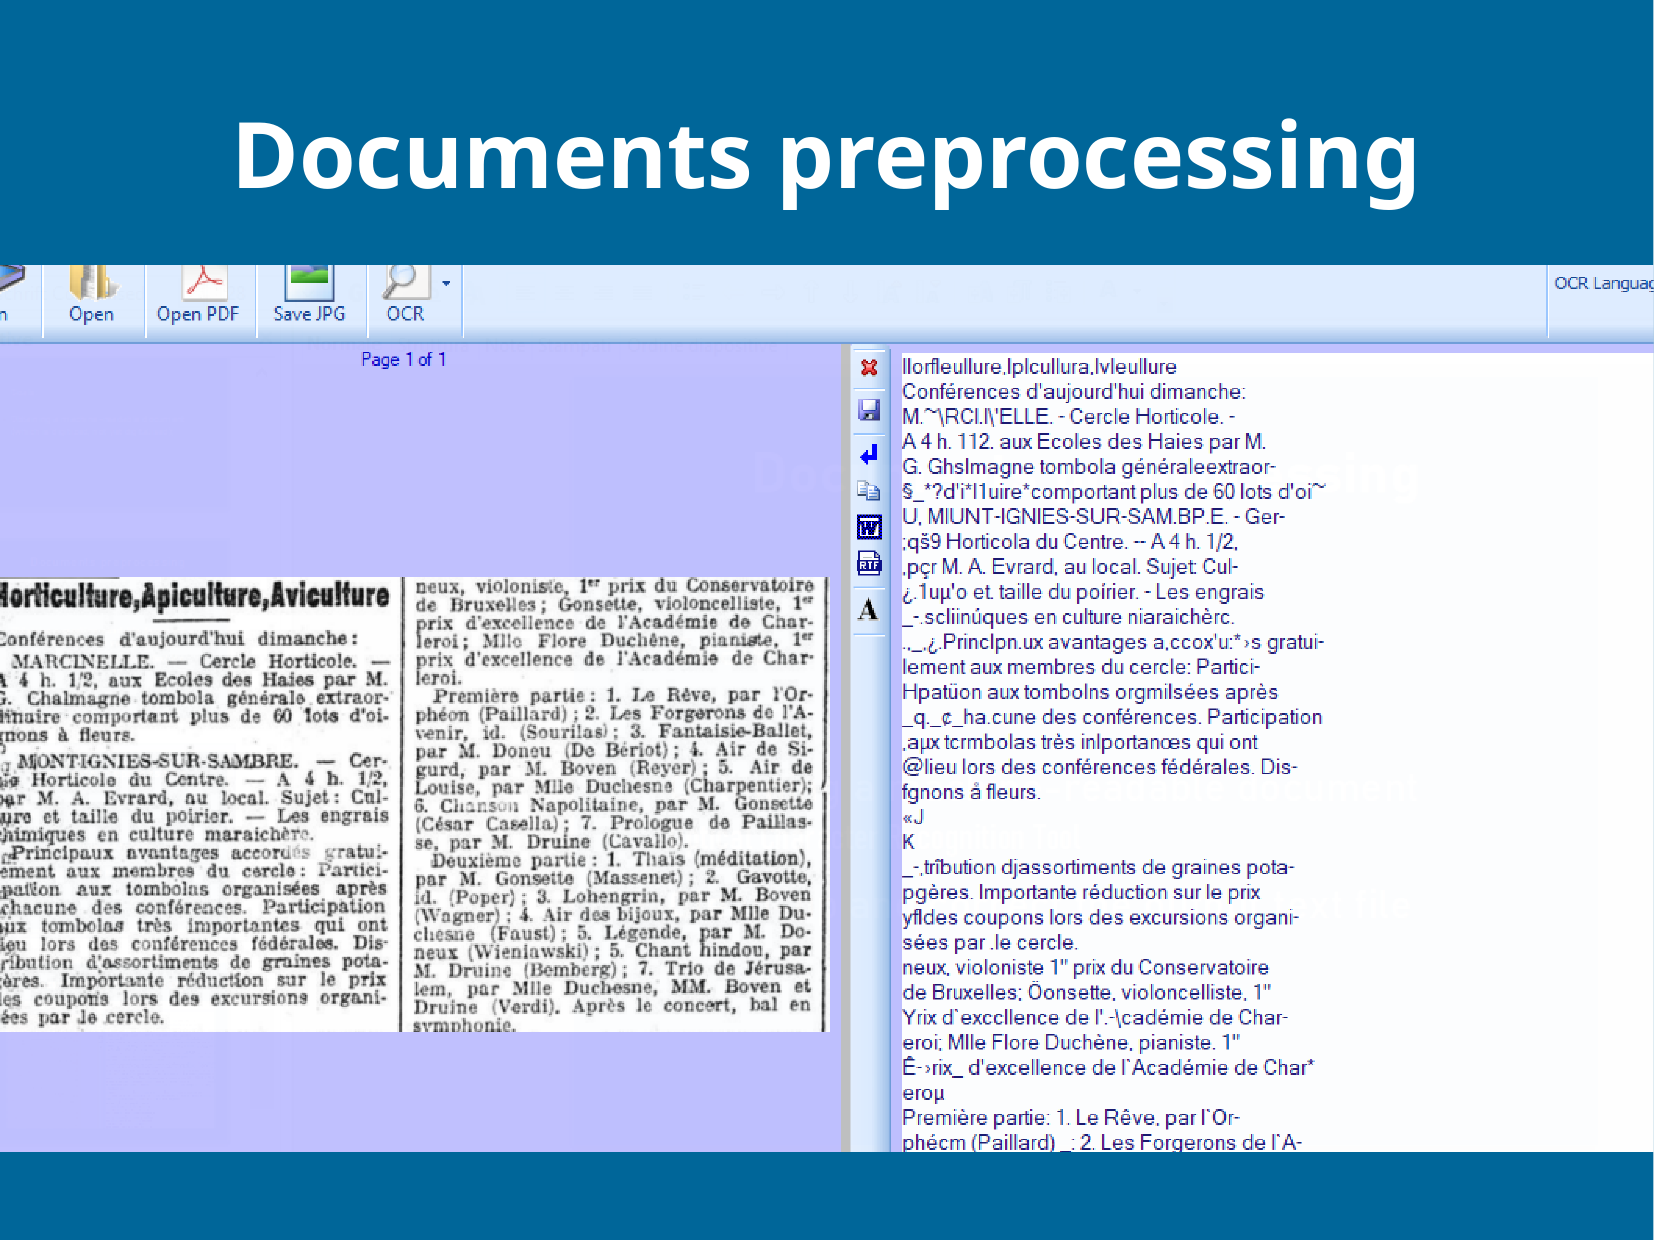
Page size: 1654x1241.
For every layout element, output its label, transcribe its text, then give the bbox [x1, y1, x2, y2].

list [0, 265, 1654, 1152]
title Documents preprocessing [82, 49, 1571, 257]
